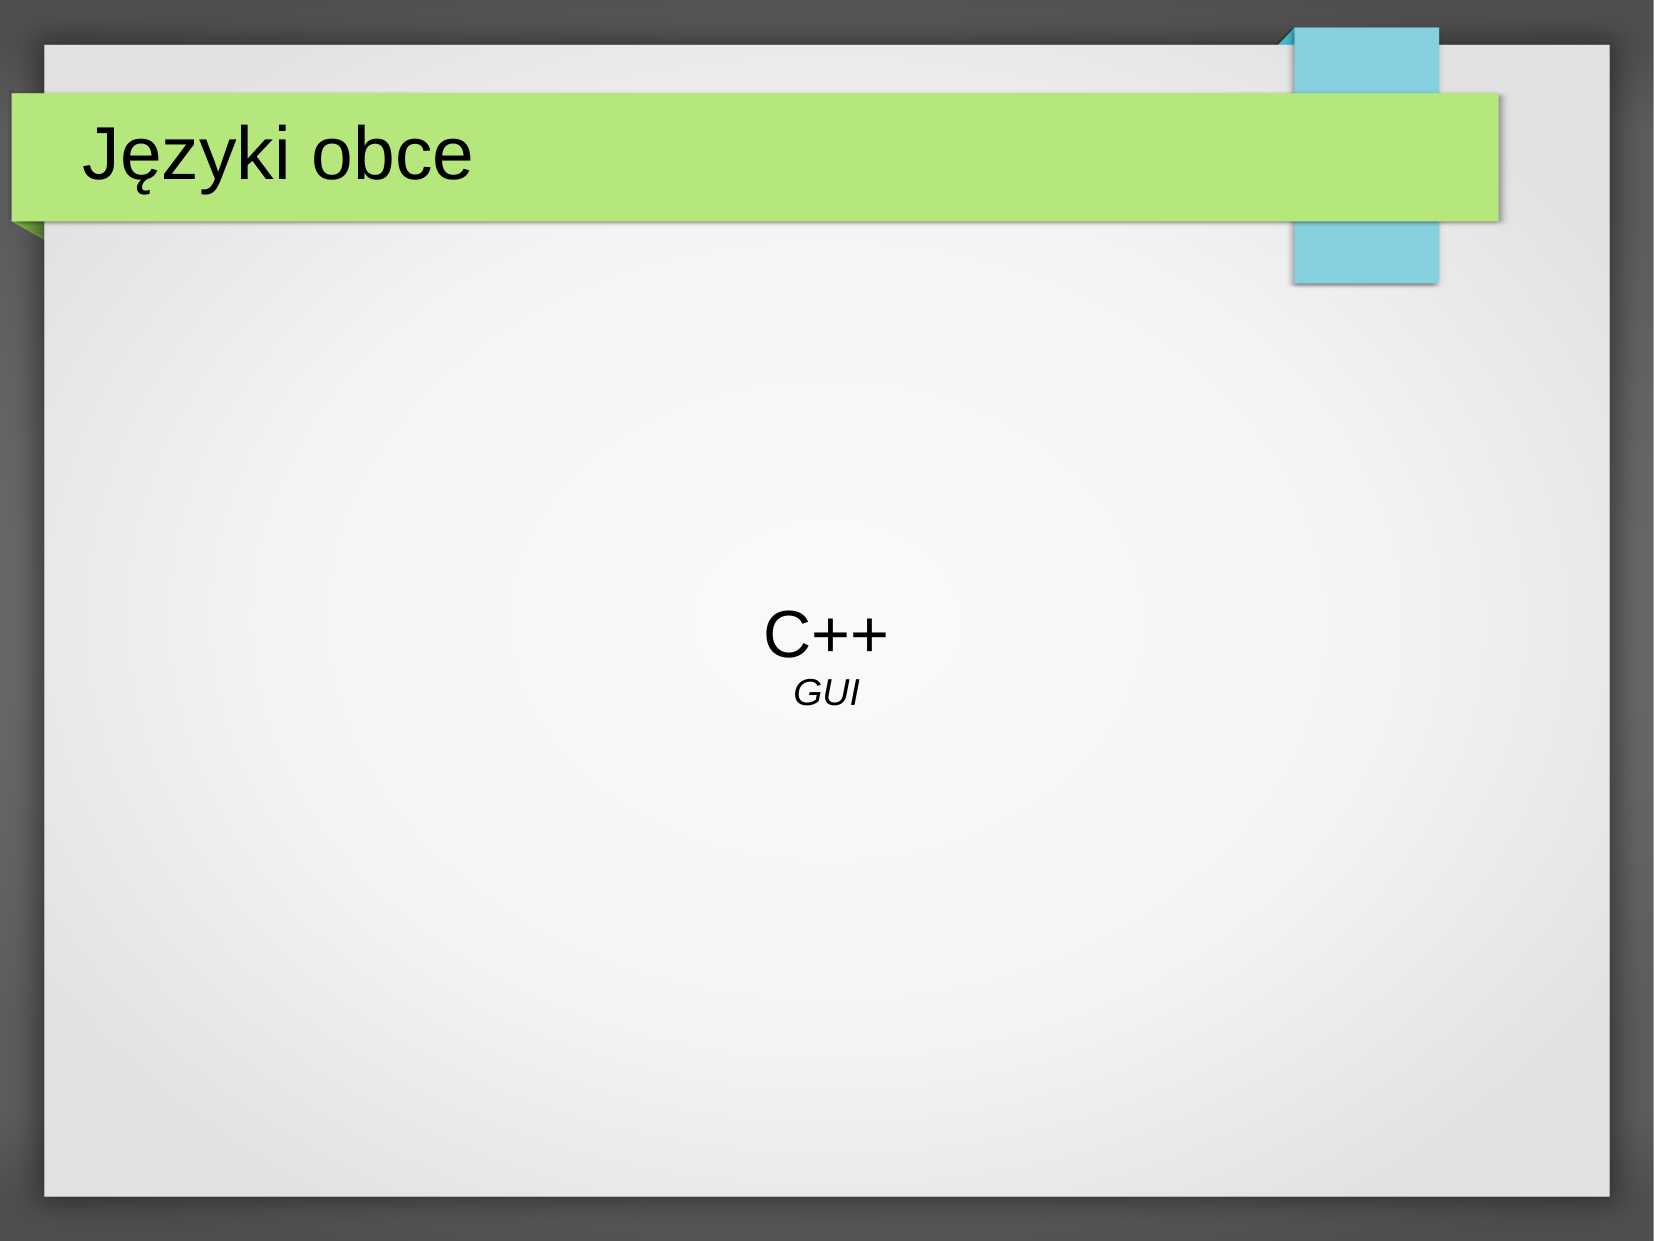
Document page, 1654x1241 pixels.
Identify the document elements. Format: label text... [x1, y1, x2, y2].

picture [0, 0, 1654, 1241]
subtitle C++ GUI [82, 295, 1571, 1015]
title Języki obce [82, 94, 1264, 213]
